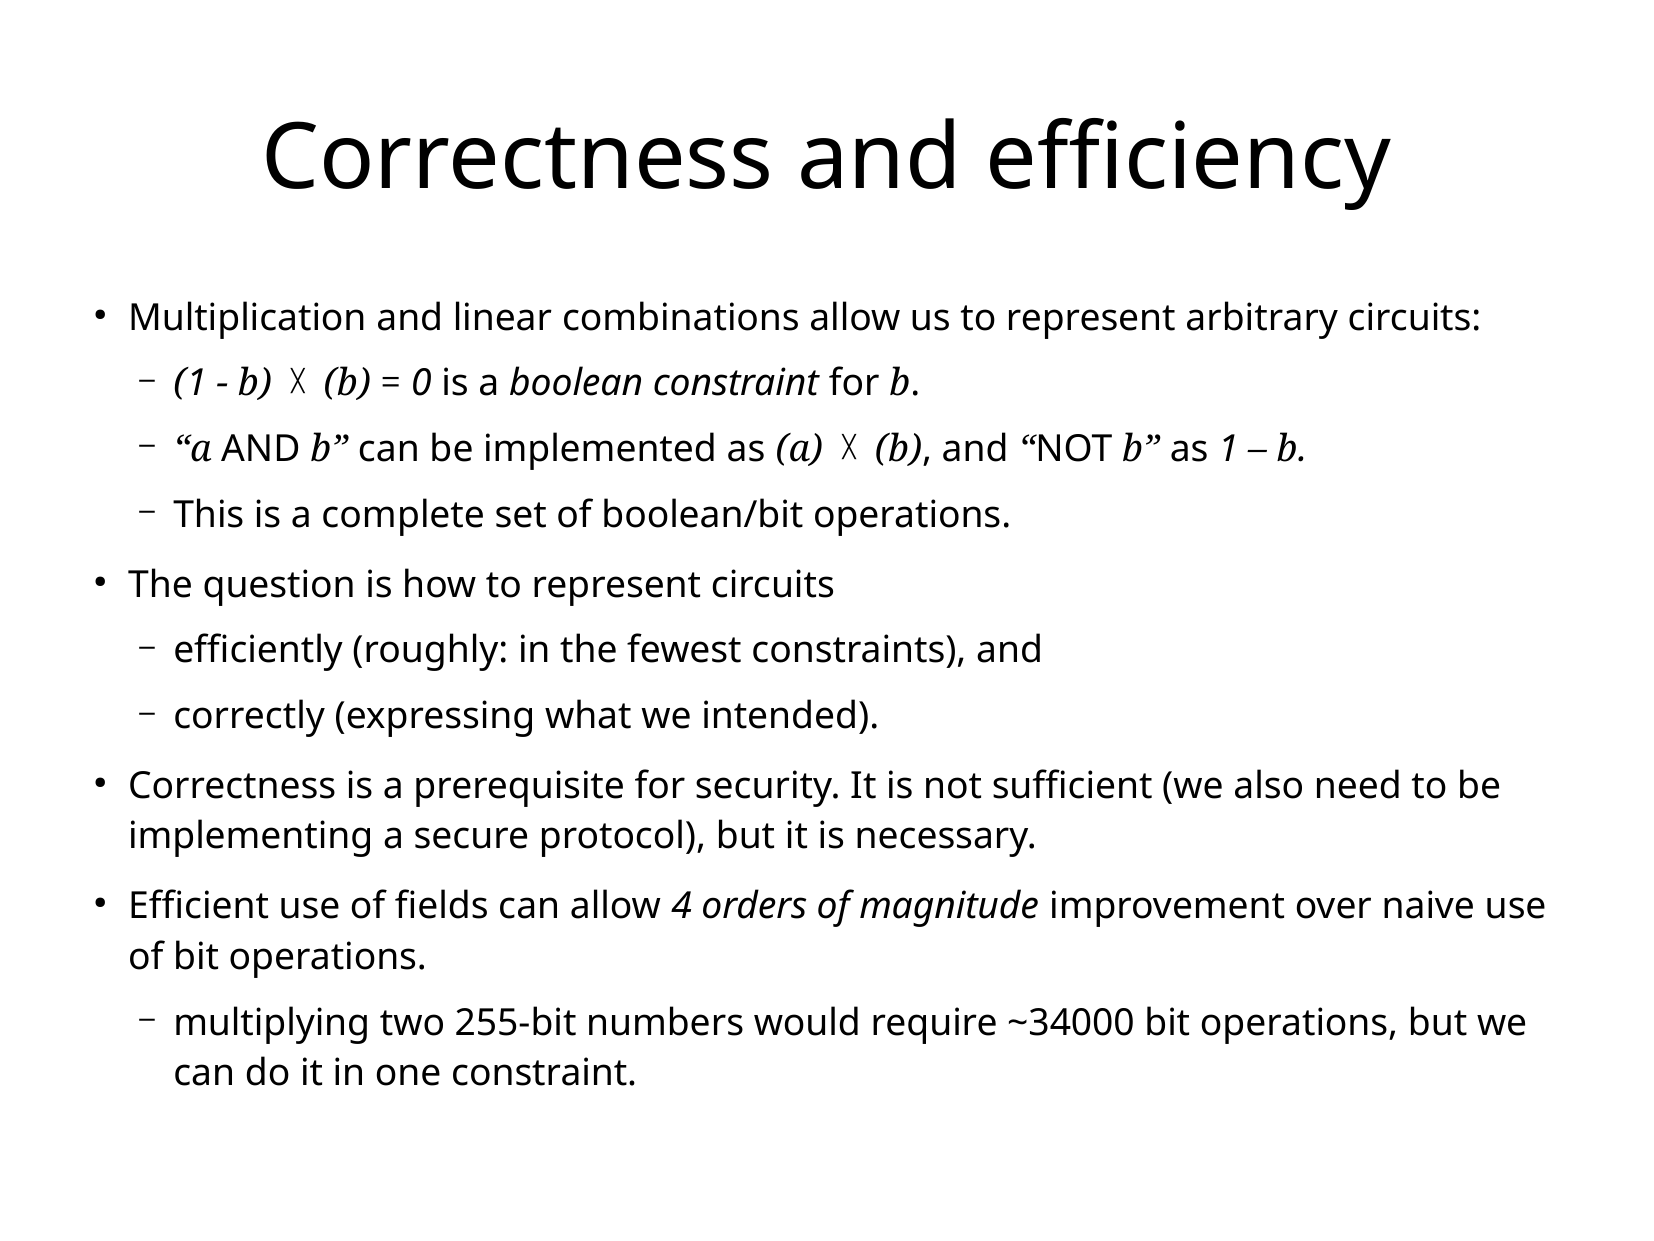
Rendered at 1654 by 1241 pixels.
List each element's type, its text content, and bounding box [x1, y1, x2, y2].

title Correctness and efficiency [82, 49, 1571, 257]
list Multiplication and linear combinations allow us to represent arbitrary circuits: (1 - b) ╳ (b) = 0 is a boolean constraint for b. “a AND b” can be implemented as (a) ╳ (b), and “NOT b” as 1 – b. This is a complete set of boolean/bit operations. The question is how to represent circuits efficiently (roughly: in the fewest constraints), and correctly (expressing what we intended). Correctness is a prerequisite for security. It is not sufficient (we also need to be implementing a secure protocol), but it is necessary. Efficient use of fields can allow 4 orders of magnitude improvement over naive use of bit operations. multiplying two 255-bit numbers would require ~34000 bit operations, but we can do it in one constraint. [82, 290, 1571, 1099]
